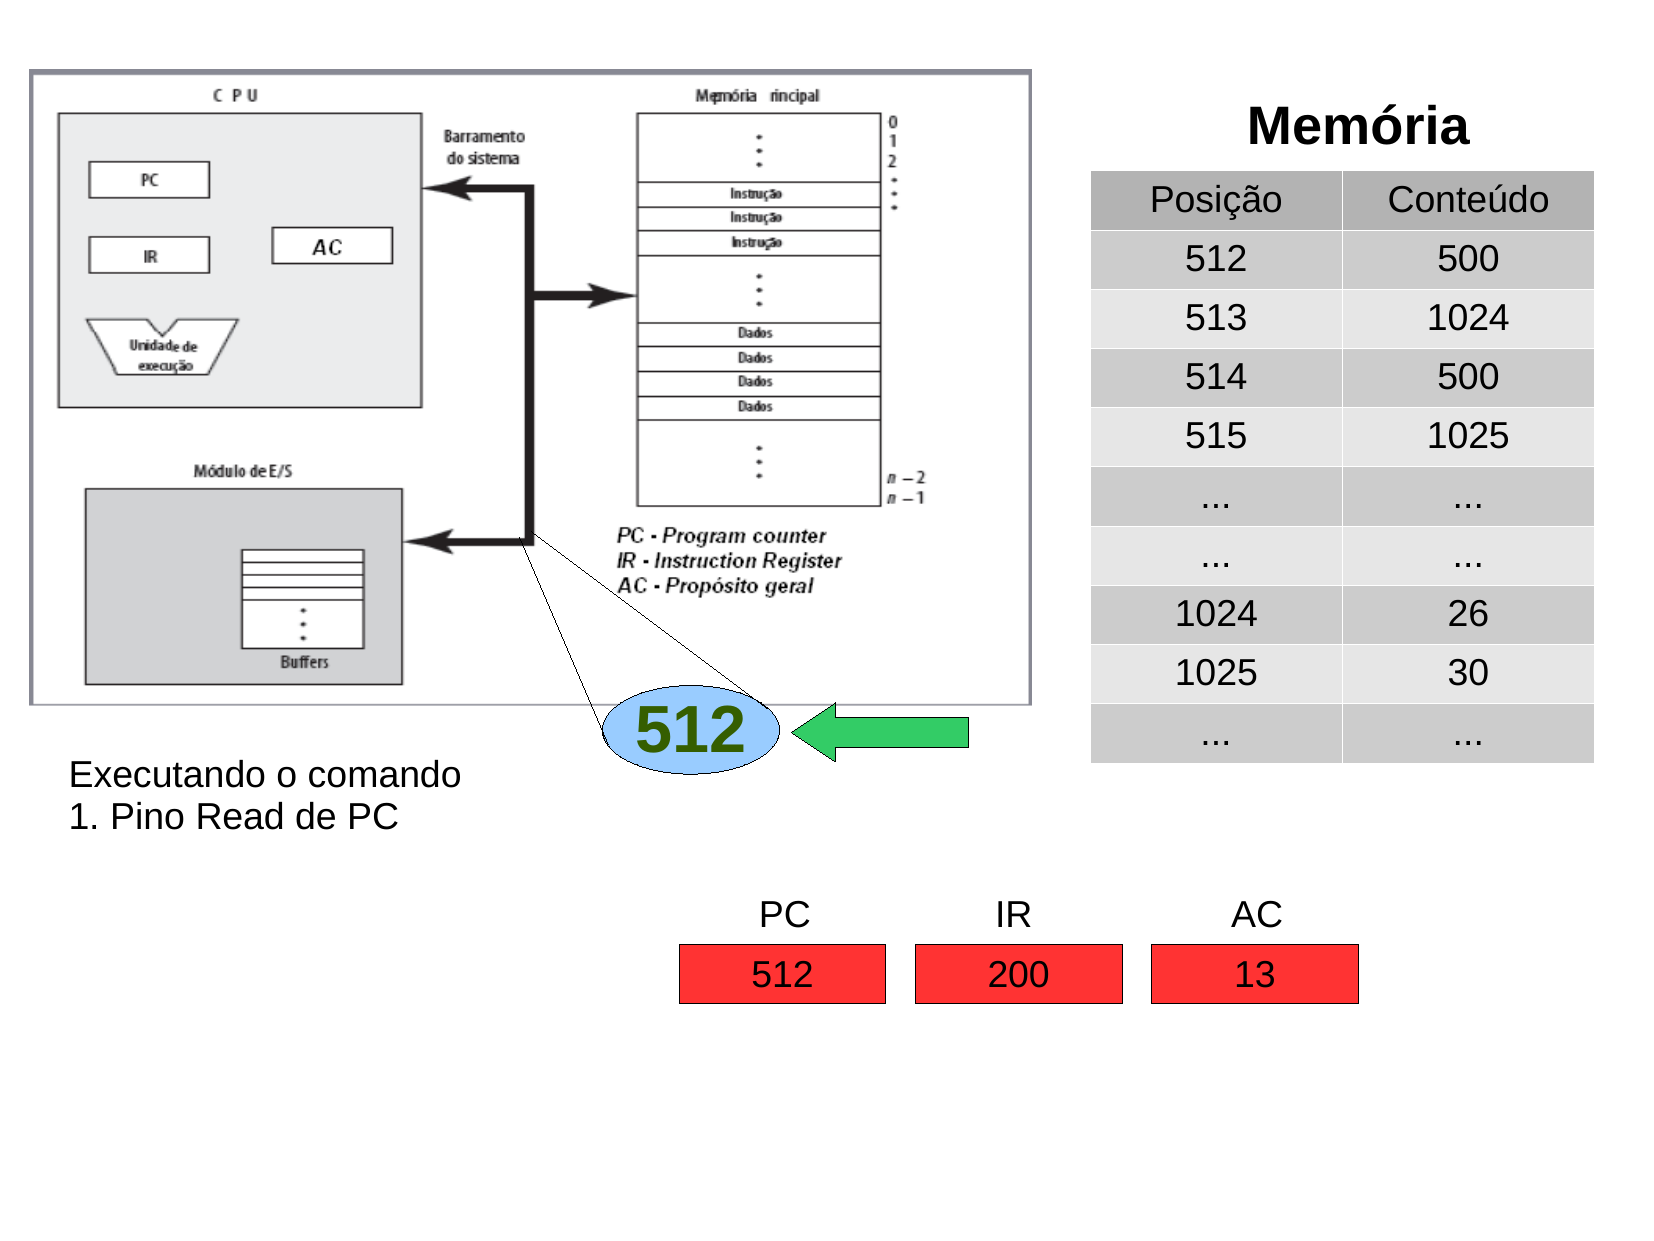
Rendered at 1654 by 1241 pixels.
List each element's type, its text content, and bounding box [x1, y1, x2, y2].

text_box 512 [679, 944, 886, 1004]
text_box AC [1216, 885, 1299, 943]
table_cell ... [1343, 467, 1594, 526]
picture [29, 69, 1032, 709]
text_box PC [744, 885, 826, 943]
table_cell ... [1091, 467, 1342, 526]
table_cell 514 [1091, 349, 1342, 407]
table_cell 500 [1343, 231, 1594, 289]
table_cell 26 [1343, 586, 1594, 644]
text_box Executando o comando 1. Pino Read de PC [53, 745, 477, 845]
table_cell 1025 [1091, 645, 1342, 703]
text_box Memória [1232, 88, 1486, 164]
table_cell 500 [1343, 349, 1594, 407]
table_header Posição [1091, 171, 1342, 230]
table_cell 1024 [1091, 586, 1342, 644]
text_box IR [980, 885, 1048, 943]
text_box [602, 702, 621, 758]
table_cell ... [1091, 527, 1342, 585]
table_header Conteúdo [1343, 171, 1594, 230]
table_cell 1025 [1343, 408, 1594, 466]
text_box [791, 702, 969, 762]
table_cell ... [1091, 704, 1342, 763]
text_box 13 [1151, 944, 1359, 1004]
text_box 512 [621, 685, 762, 775]
text_box [762, 703, 780, 757]
table_cell 513 [1091, 290, 1342, 348]
table_cell 512 [1091, 231, 1342, 289]
table_cell ... [1343, 704, 1594, 763]
table_cell ... [1343, 527, 1594, 585]
table_cell 1024 [1343, 290, 1594, 348]
text_box 200 [915, 944, 1123, 1004]
table_cell 30 [1343, 645, 1594, 703]
table_cell 515 [1091, 408, 1342, 466]
